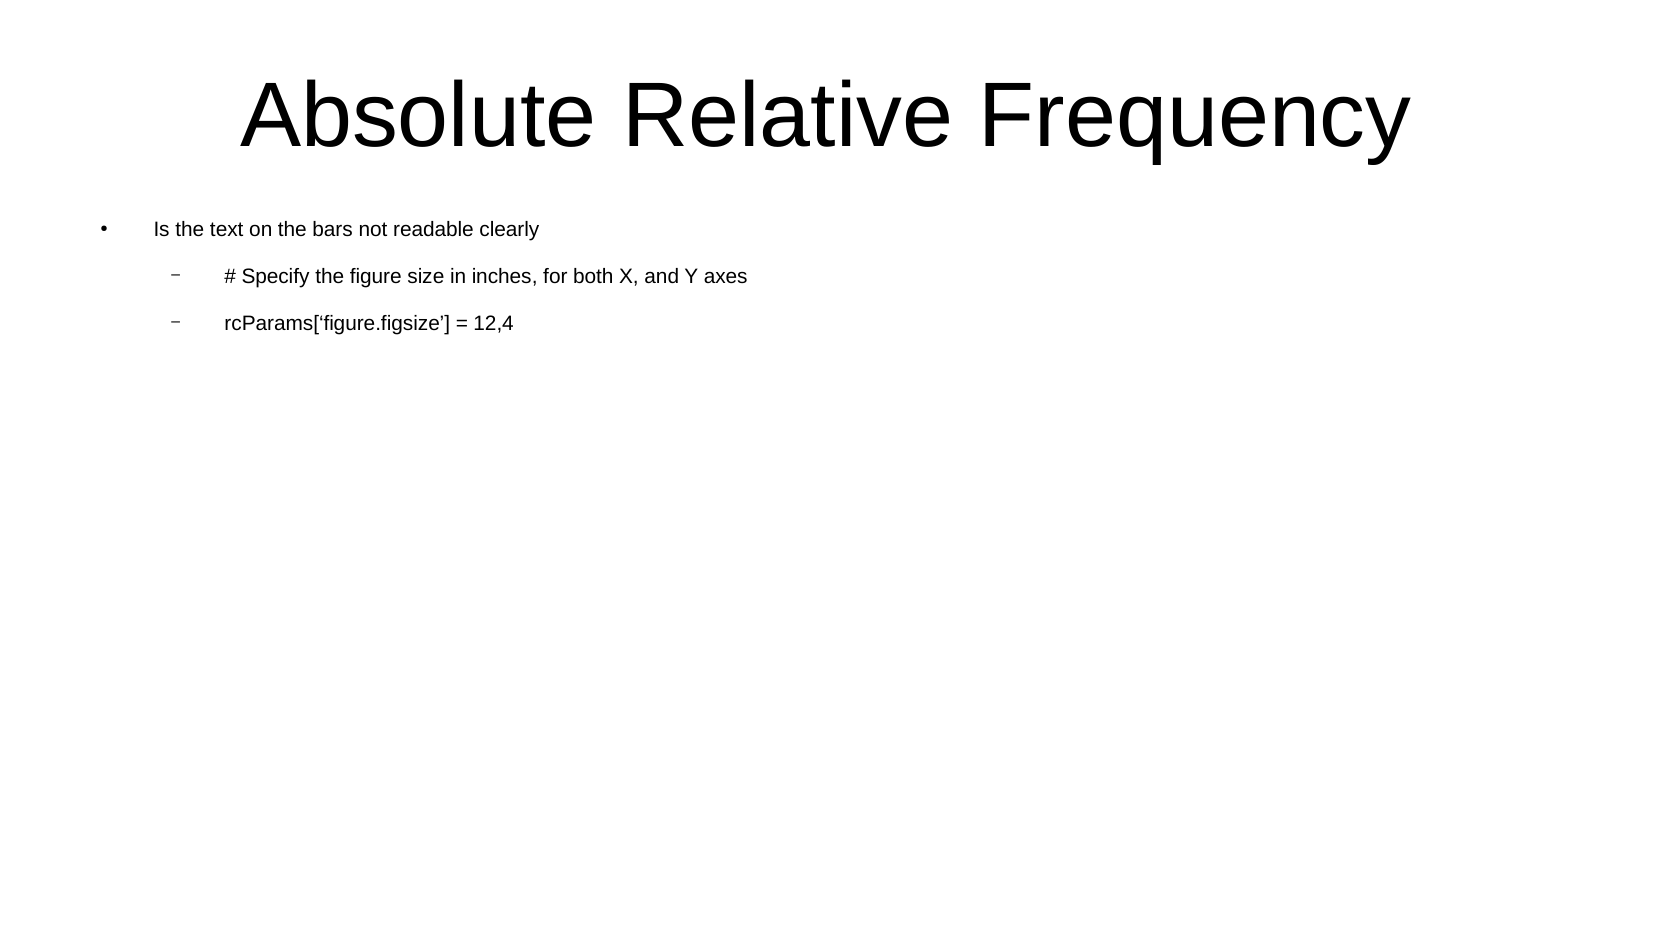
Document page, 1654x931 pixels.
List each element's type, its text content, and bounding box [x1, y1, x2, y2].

list Is the text on the bars not readable clearly # Specify the figure size in inches, for both X, and Y axes rcParams[‘figure.figsize’] = 12,4 [82, 217, 1571, 901]
title Absolute Relative Frequency [82, 37, 1571, 193]
